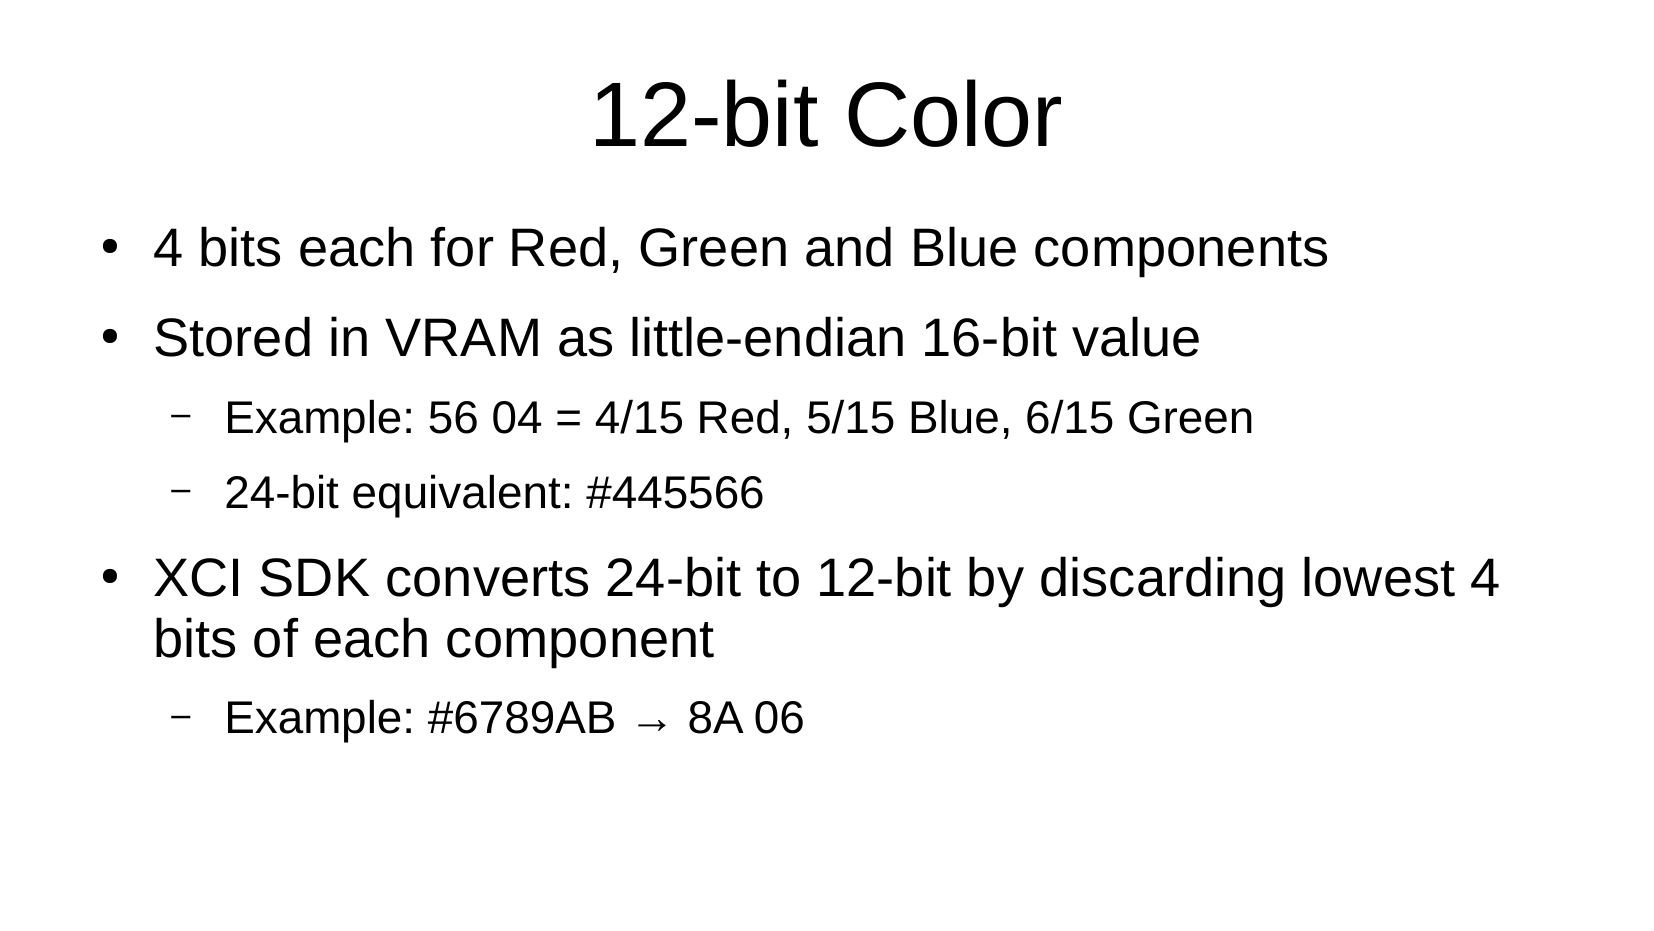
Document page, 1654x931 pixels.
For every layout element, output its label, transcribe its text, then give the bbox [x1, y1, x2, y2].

list 4 bits each for Red, Green and Blue components Stored in VRAM as little-endian 16-bit value Example: 56 04 = 4/15 Red, 5/15 Blue, 6/15 Green 24-bit equivalent: #445566 XCI SDK converts 24-bit to 12-bit by discarding lowest 4 bits of each component Example: #6789AB → 8A 06 [82, 217, 1571, 758]
title 12-bit Color [82, 37, 1571, 193]
